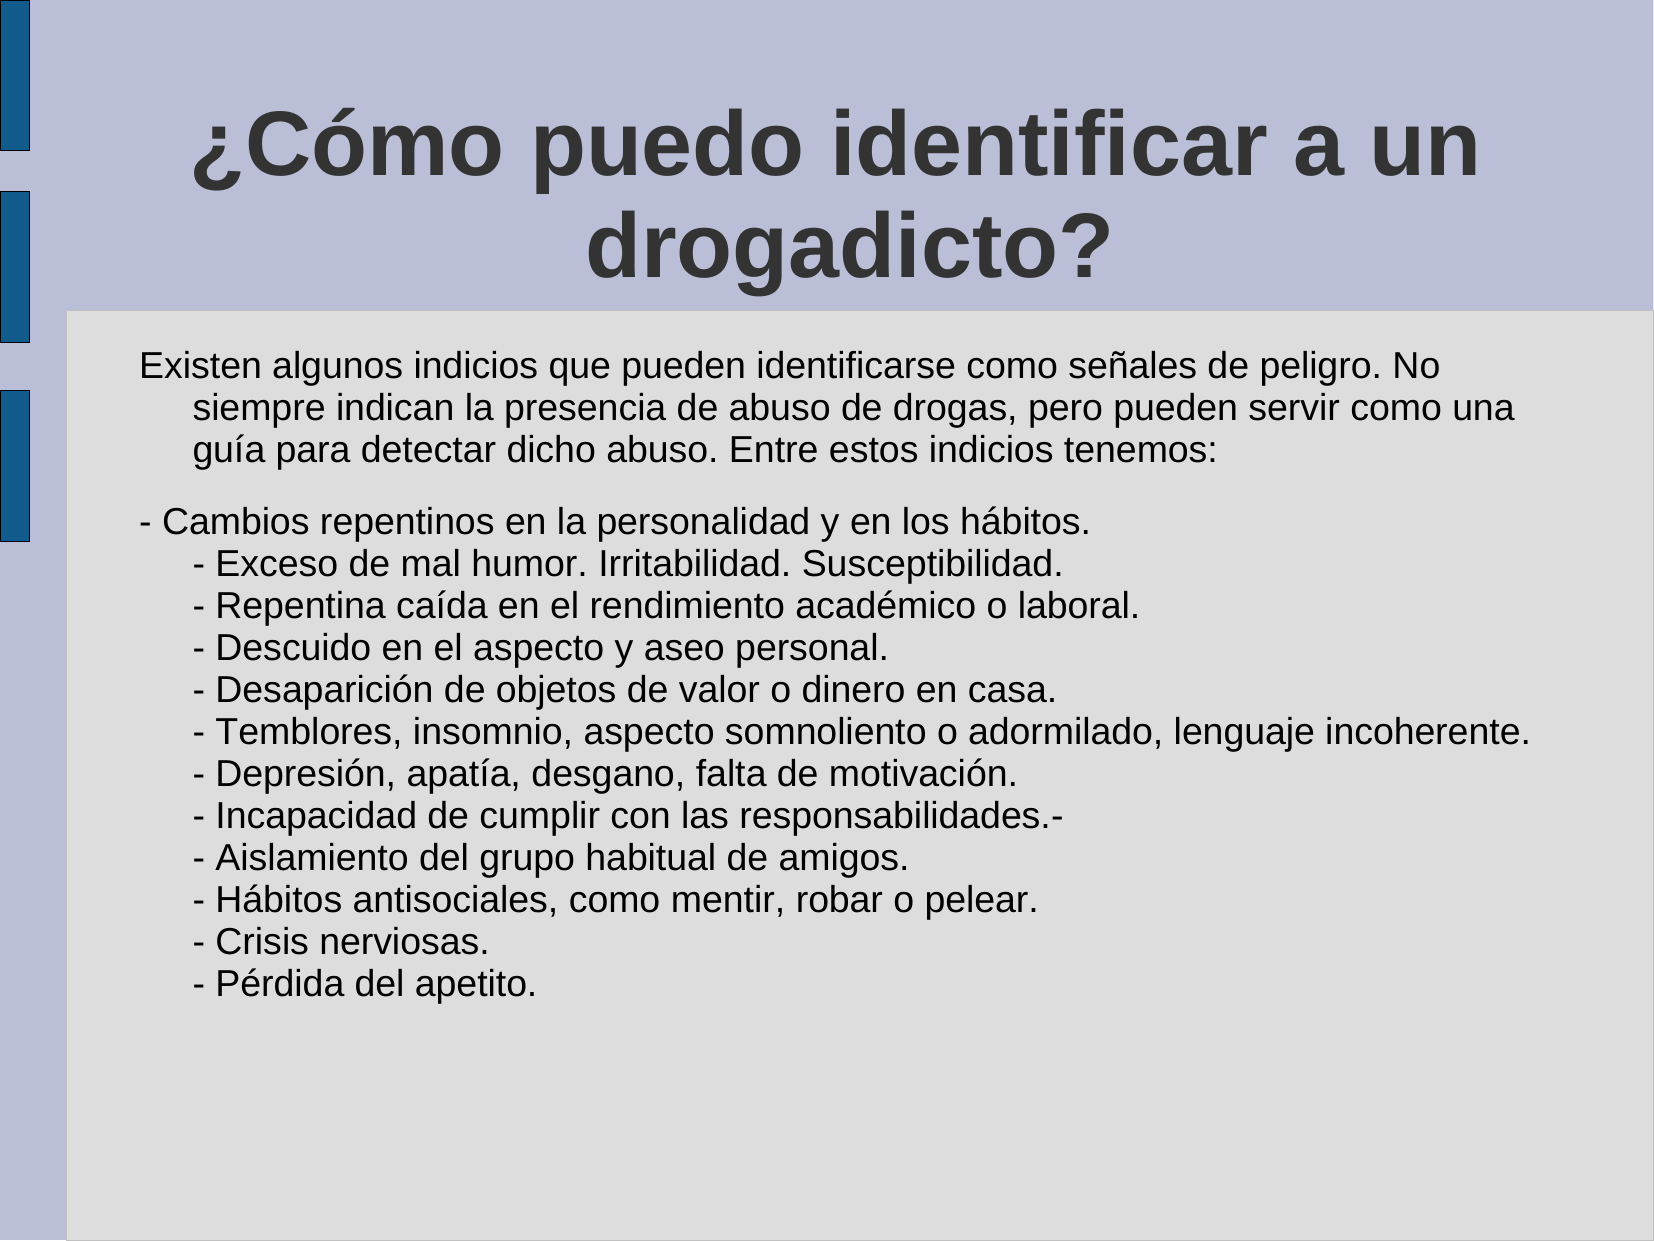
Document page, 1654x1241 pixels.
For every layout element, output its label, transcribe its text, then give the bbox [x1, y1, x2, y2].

list Existen algunos indicios que pueden identificarse como señales de peligro. No siempre indican la presencia de abuso de drogas, pero pueden servir como una guía para detectar dicho abuso. Entre estos indicios tenemos: - Cambios repentinos en la personalidad y en los hábitos. - Exceso de mal humor. Irritabilidad. Susceptibilidad. - Repentina caída en el rendimiento académico o laboral. - Descuido en el aspecto y aseo personal. - Desaparición de objetos de valor o dinero en casa. - Temblores, insomnio, aspecto somnoliento o adormilado, lenguaje incoherente. - Depresión, apatía, desgano, falta de motivación. - Incapacidad de cumplir con las responsabilidades.- - Aislamiento del grupo habitual de amigos. - Hábitos antisociales, como mentir, robar o pelear. - Crisis nerviosas. - Pérdida del apetito. [121, 344, 1534, 1127]
title ¿Cómo puedo identificar a un drogadicto? [121, 91, 1534, 299]
